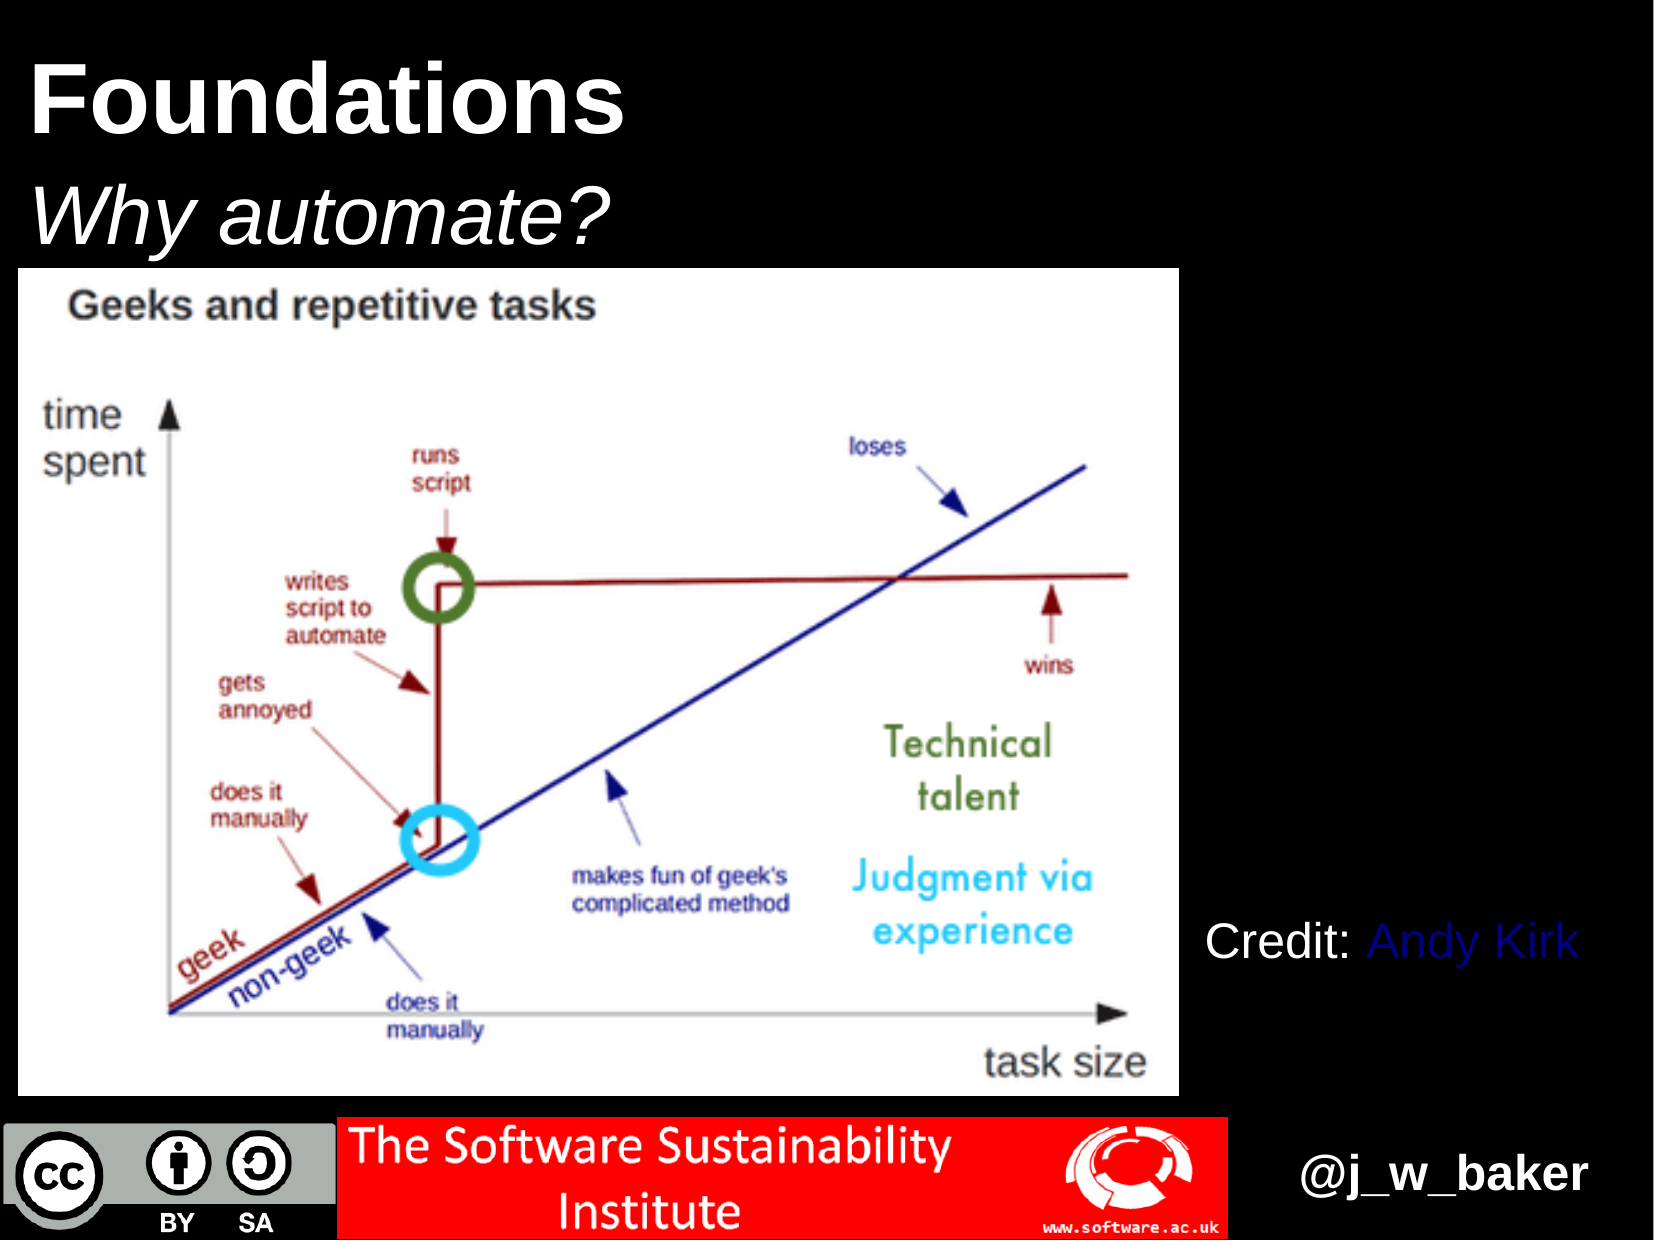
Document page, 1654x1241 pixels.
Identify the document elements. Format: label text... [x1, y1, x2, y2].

picture [18, 268, 1179, 1096]
text_box Foundations Why automate? Credit: Andy Kirk [28, 11, 1623, 1001]
text_box @j_w_baker [1266, 1085, 1622, 1241]
picture [0, 1117, 1228, 1239]
